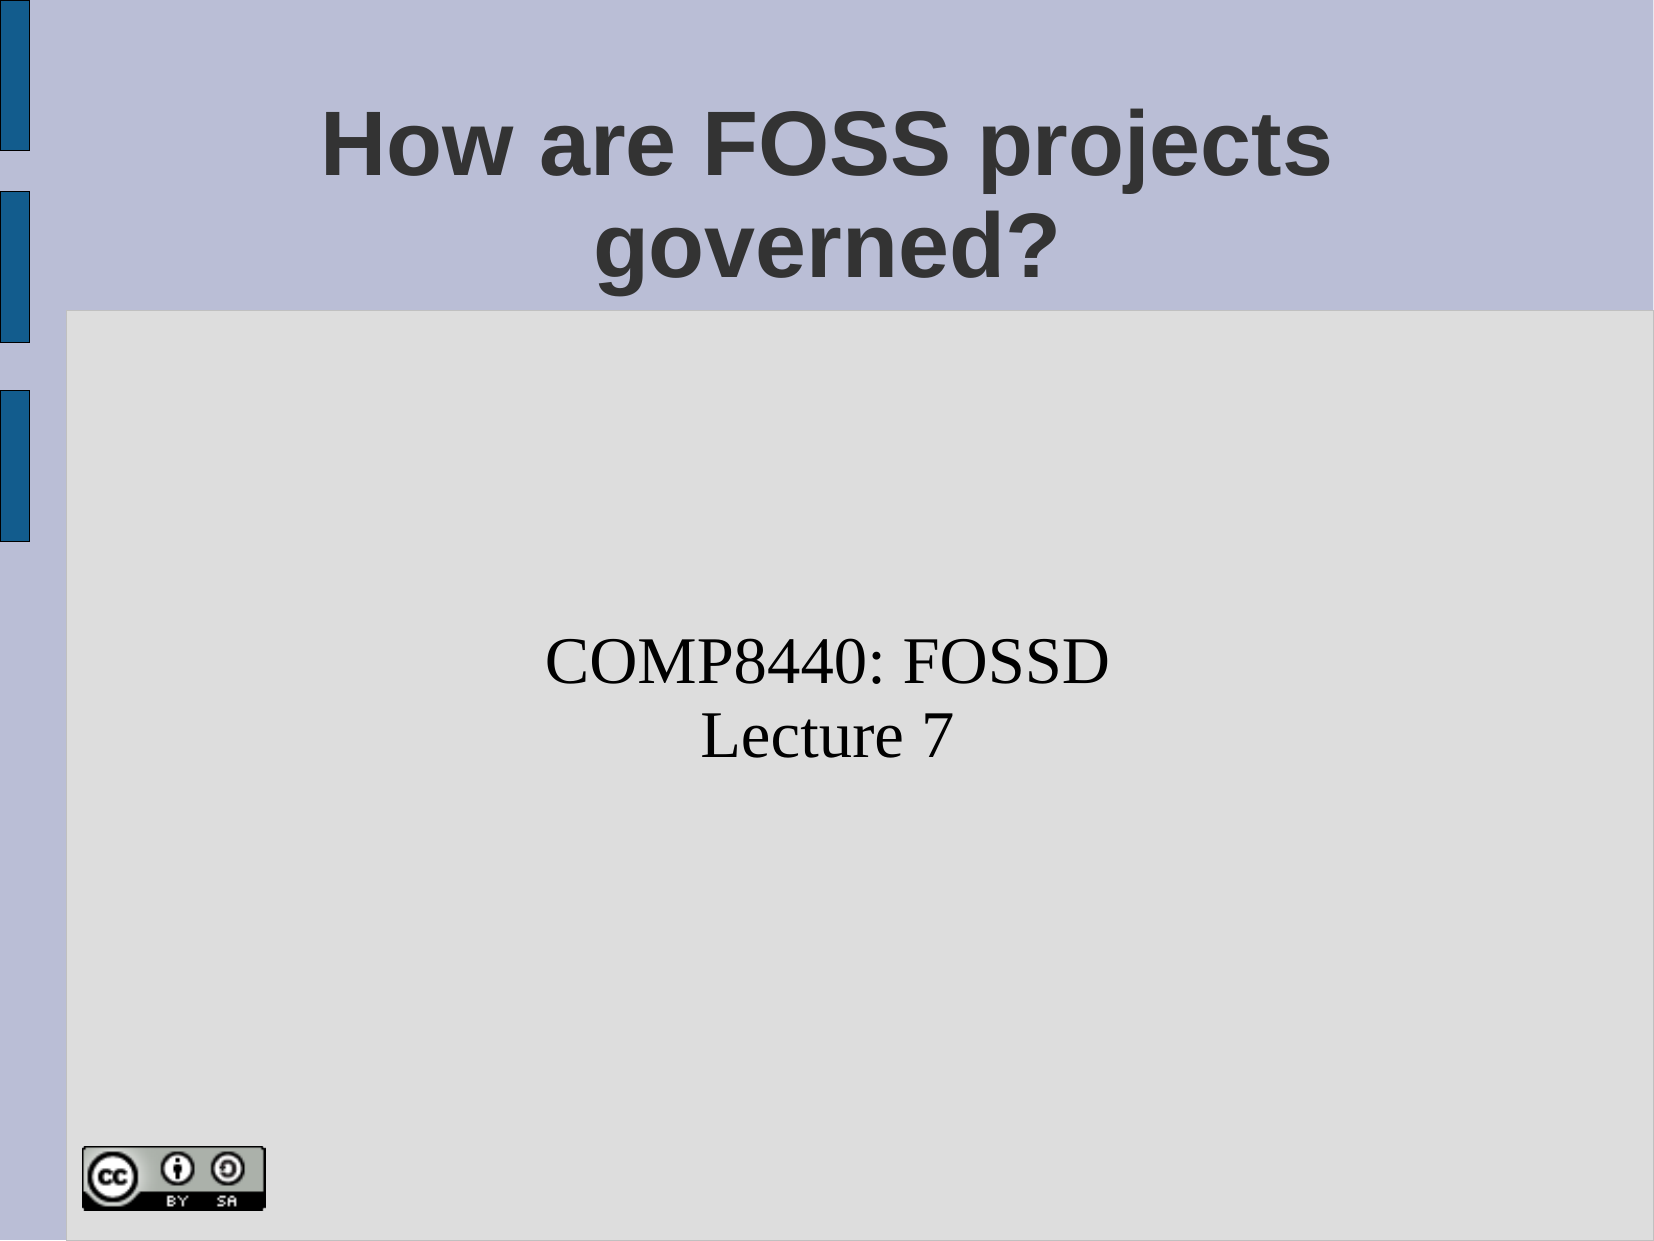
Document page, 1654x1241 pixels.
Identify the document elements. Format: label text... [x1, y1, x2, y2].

picture [82, 1146, 266, 1211]
title How are FOSS projects governed? [121, 91, 1534, 299]
subtitle COMP8440: FOSSD Lecture 7 [121, 344, 1534, 1127]
